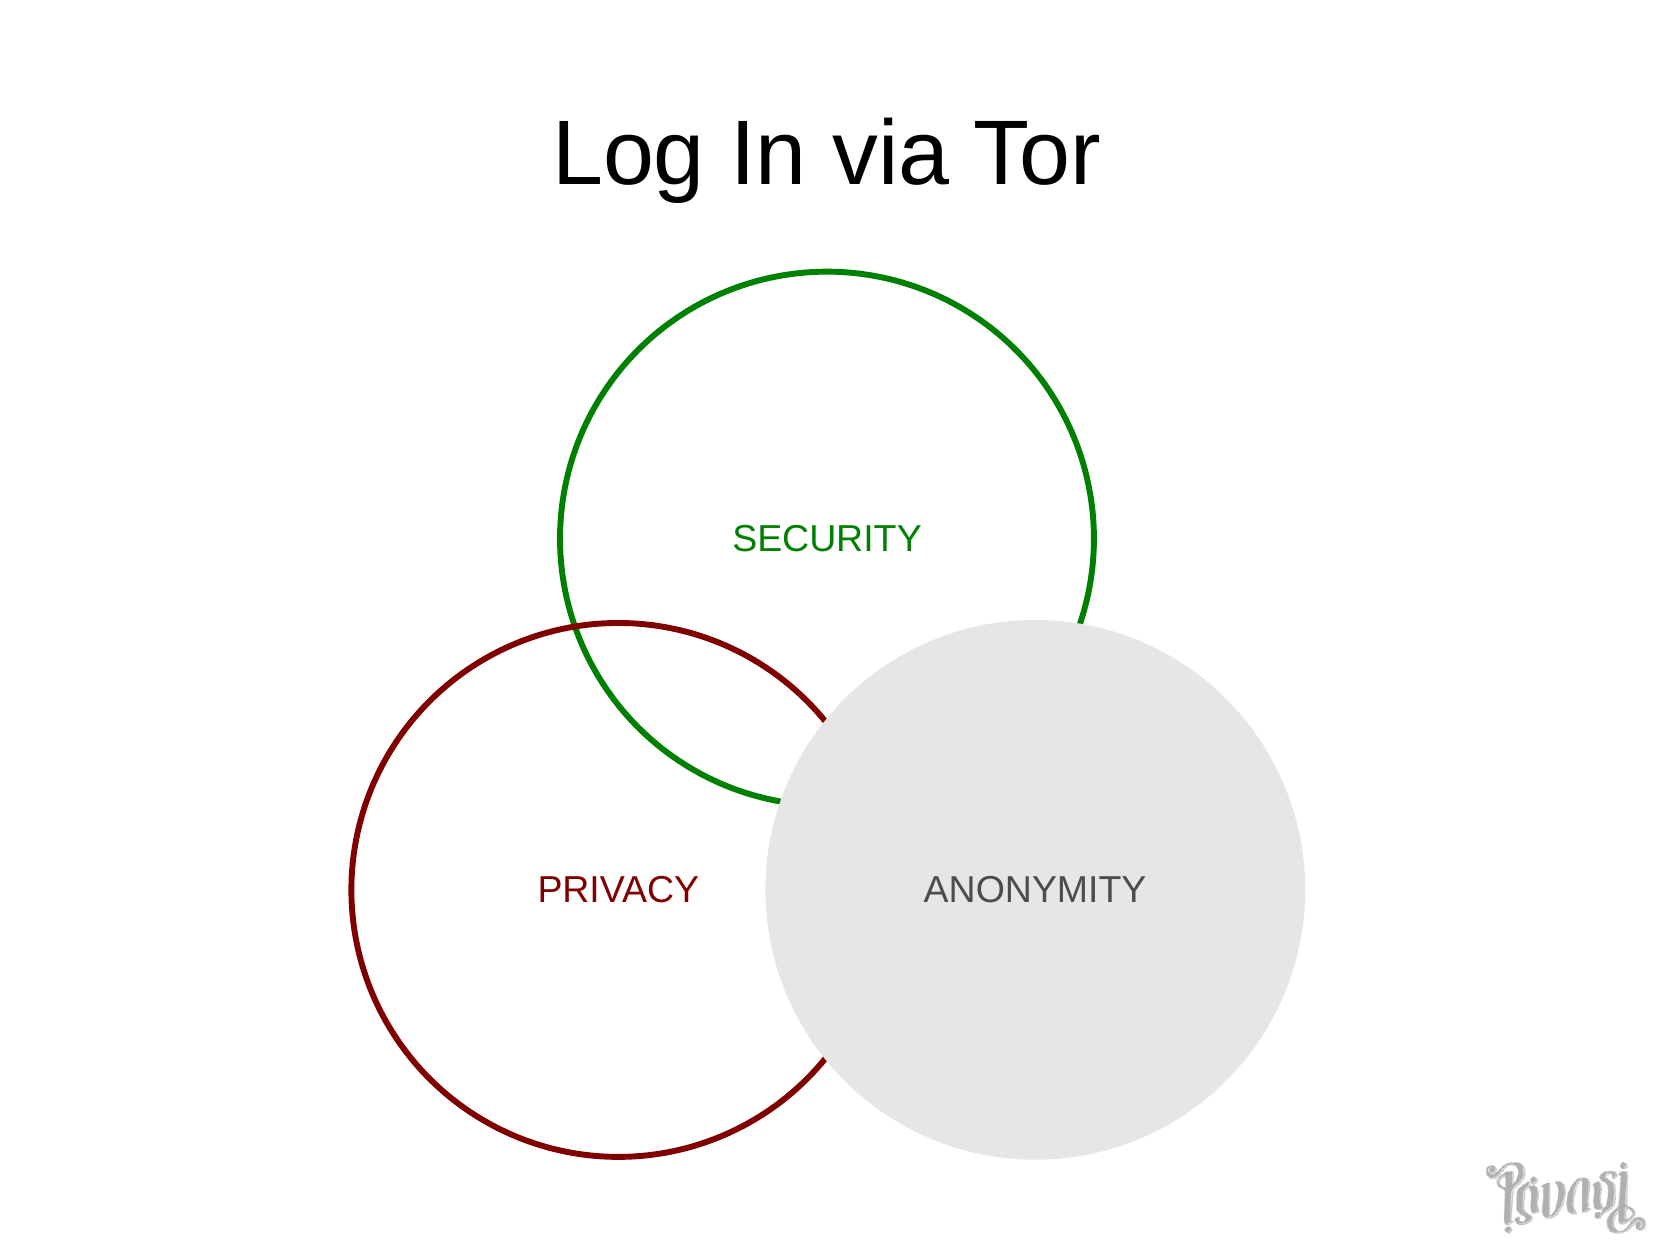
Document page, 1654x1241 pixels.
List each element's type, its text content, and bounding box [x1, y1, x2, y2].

text_box ANONYMITY [768, 622, 1303, 1157]
picture [1484, 1147, 1648, 1241]
text_box SECURITY [560, 271, 1094, 722]
text_box PRIVACY [351, 622, 827, 1157]
title Log In via Tor [82, 49, 1571, 257]
